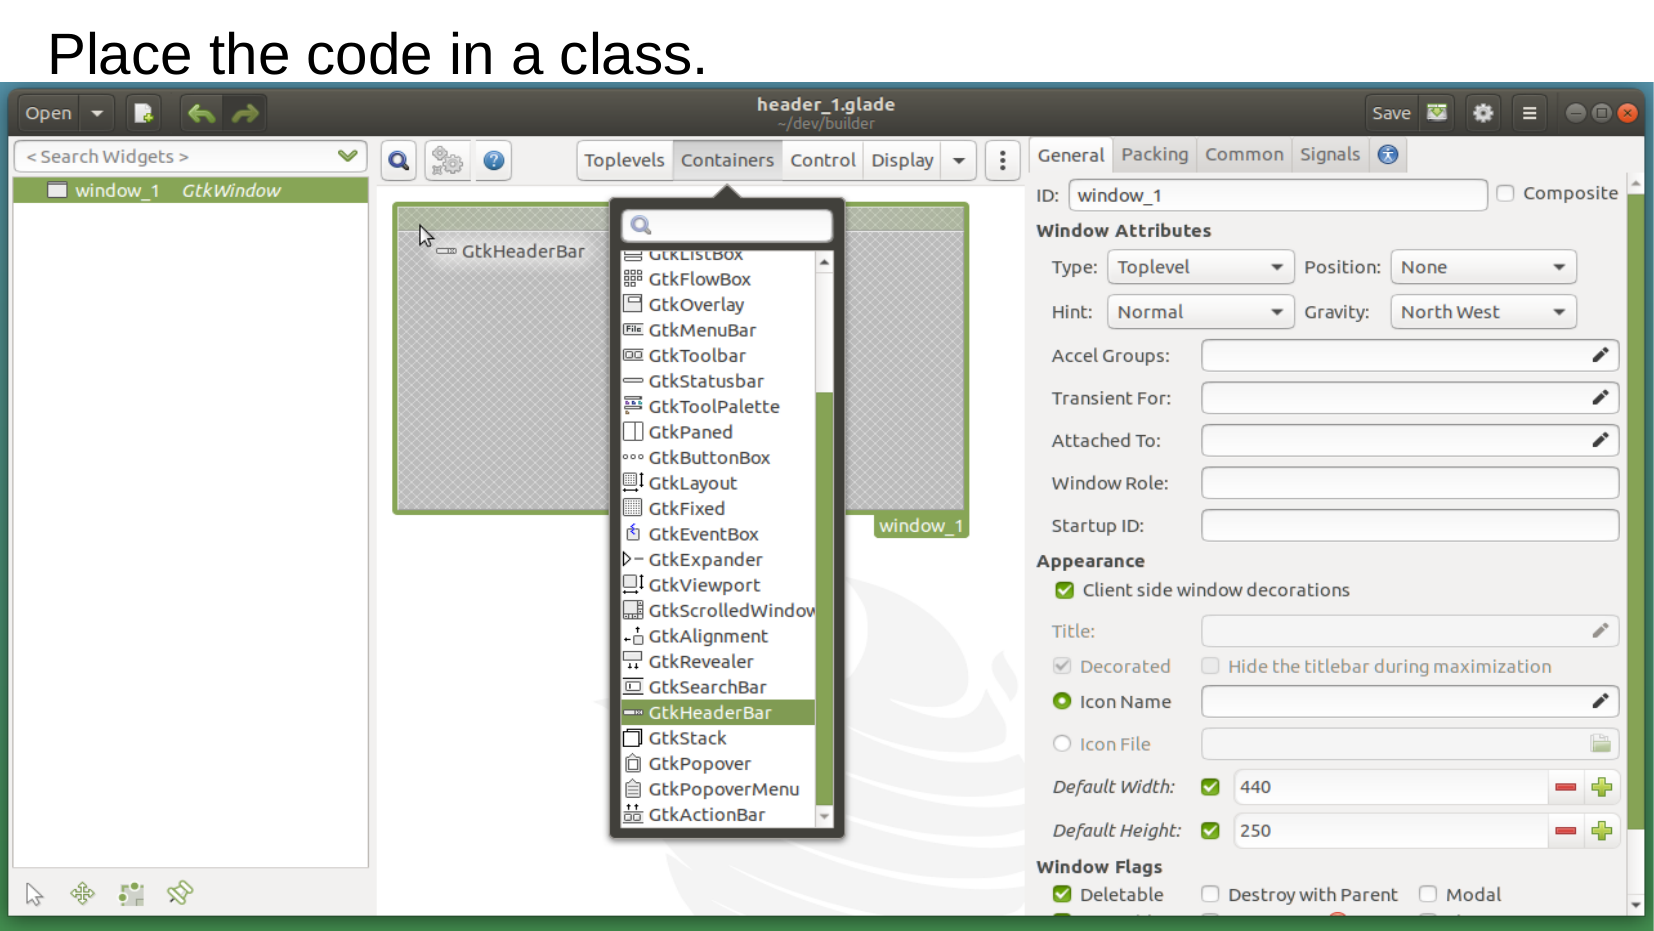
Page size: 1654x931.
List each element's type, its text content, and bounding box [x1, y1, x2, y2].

picture [0, 82, 1654, 931]
title Place the code in a class. [47, 16, 1571, 82]
